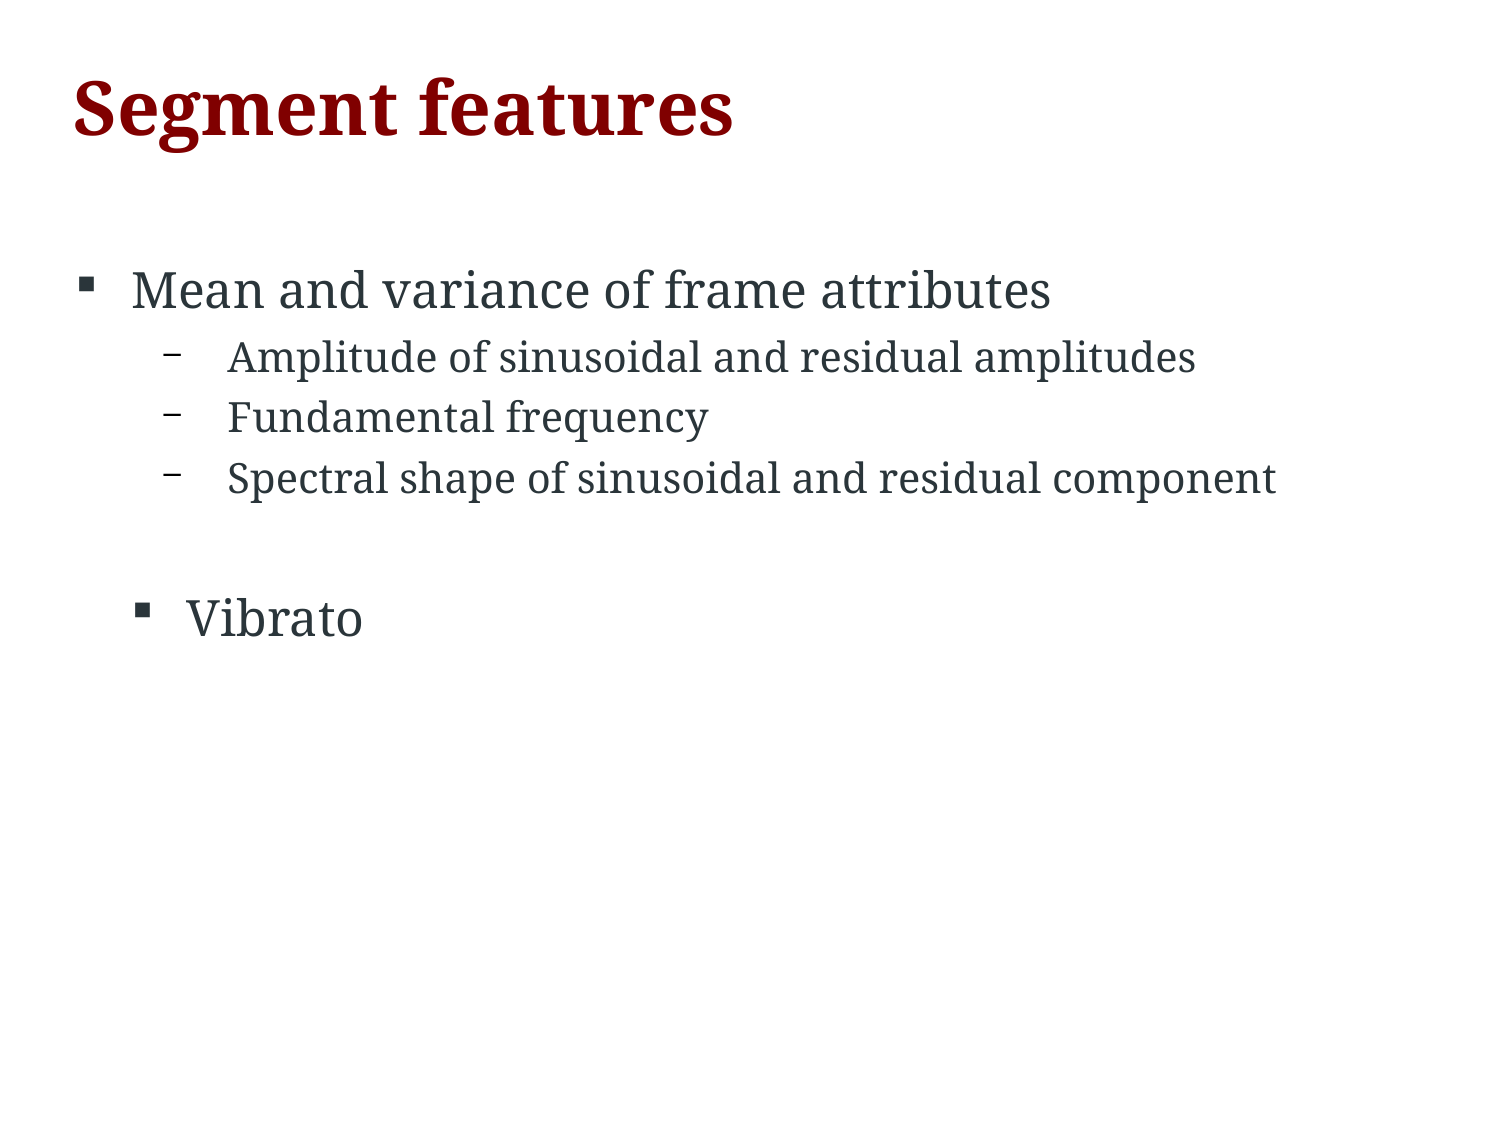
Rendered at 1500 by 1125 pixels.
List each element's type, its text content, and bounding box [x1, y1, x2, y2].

title Segment features [73, 9, 1350, 198]
list Mean and variance of frame attributes Amplitude of sinusoidal and residual amplitudes Fundamental frequency Spectral shape of sinusoidal and residual component Vibrato [75, 263, 1425, 1006]
